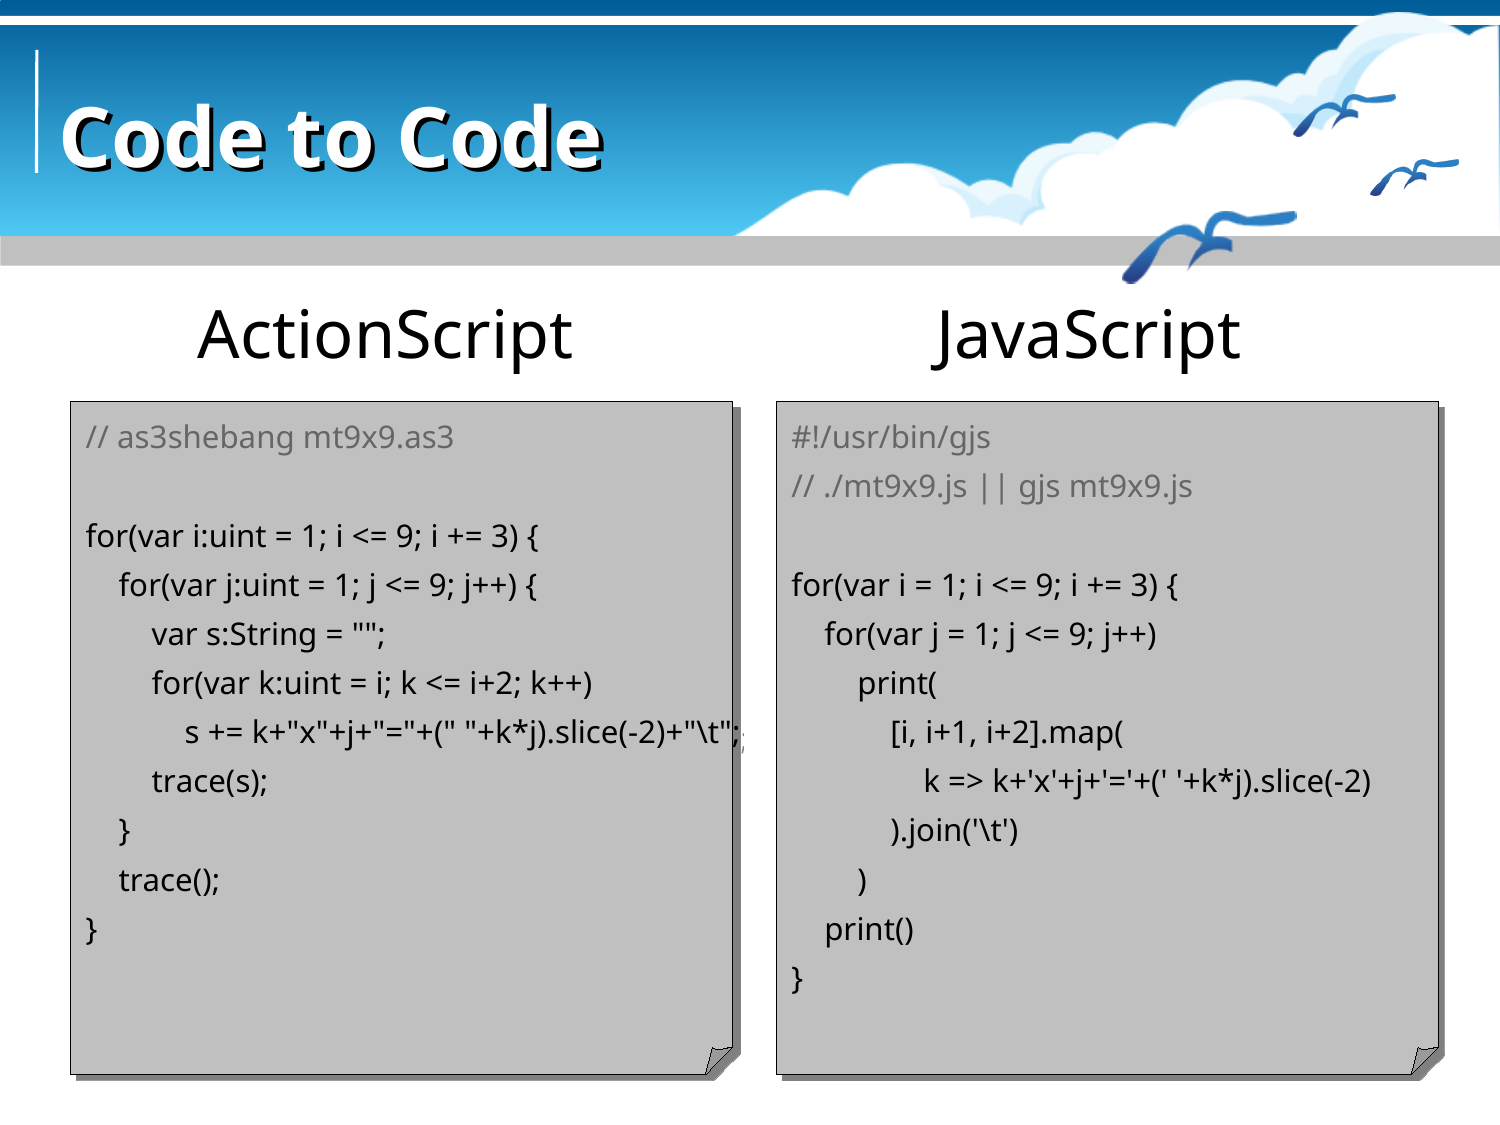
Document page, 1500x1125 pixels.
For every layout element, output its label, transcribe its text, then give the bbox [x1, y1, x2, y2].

text_box ActionScript [183, 283, 668, 388]
title Code to Code [59, 86, 1465, 186]
picture [730, 12, 1500, 283]
text_box #!/usr/bin/gjs // ./mt9x9.js || gjs mt9x9.js for(var i = 1; i <= 9; i += 3) { for(var j = 1; j <= 9; j++) print( [i, i+1, i+2].map( k => k+'x'+j+'='+(' '+k*j).slice(-2) ).join('\t') ) print() } [776, 401, 1439, 1075]
text_box JavaScript [921, 283, 1323, 388]
text_box // as3shebang mt9x9.as3 for(var i:uint = 1; i <= 9; i += 3) { for(var j:uint = 1; j <= 9; j++) { var s:String = ""; for(var k:uint = i; k <= i+2; k++) s += k+"x"+j+"="+(" "+k*j).slice(-2)+"\t"; trace(s); } trace(); } [70, 401, 733, 1075]
